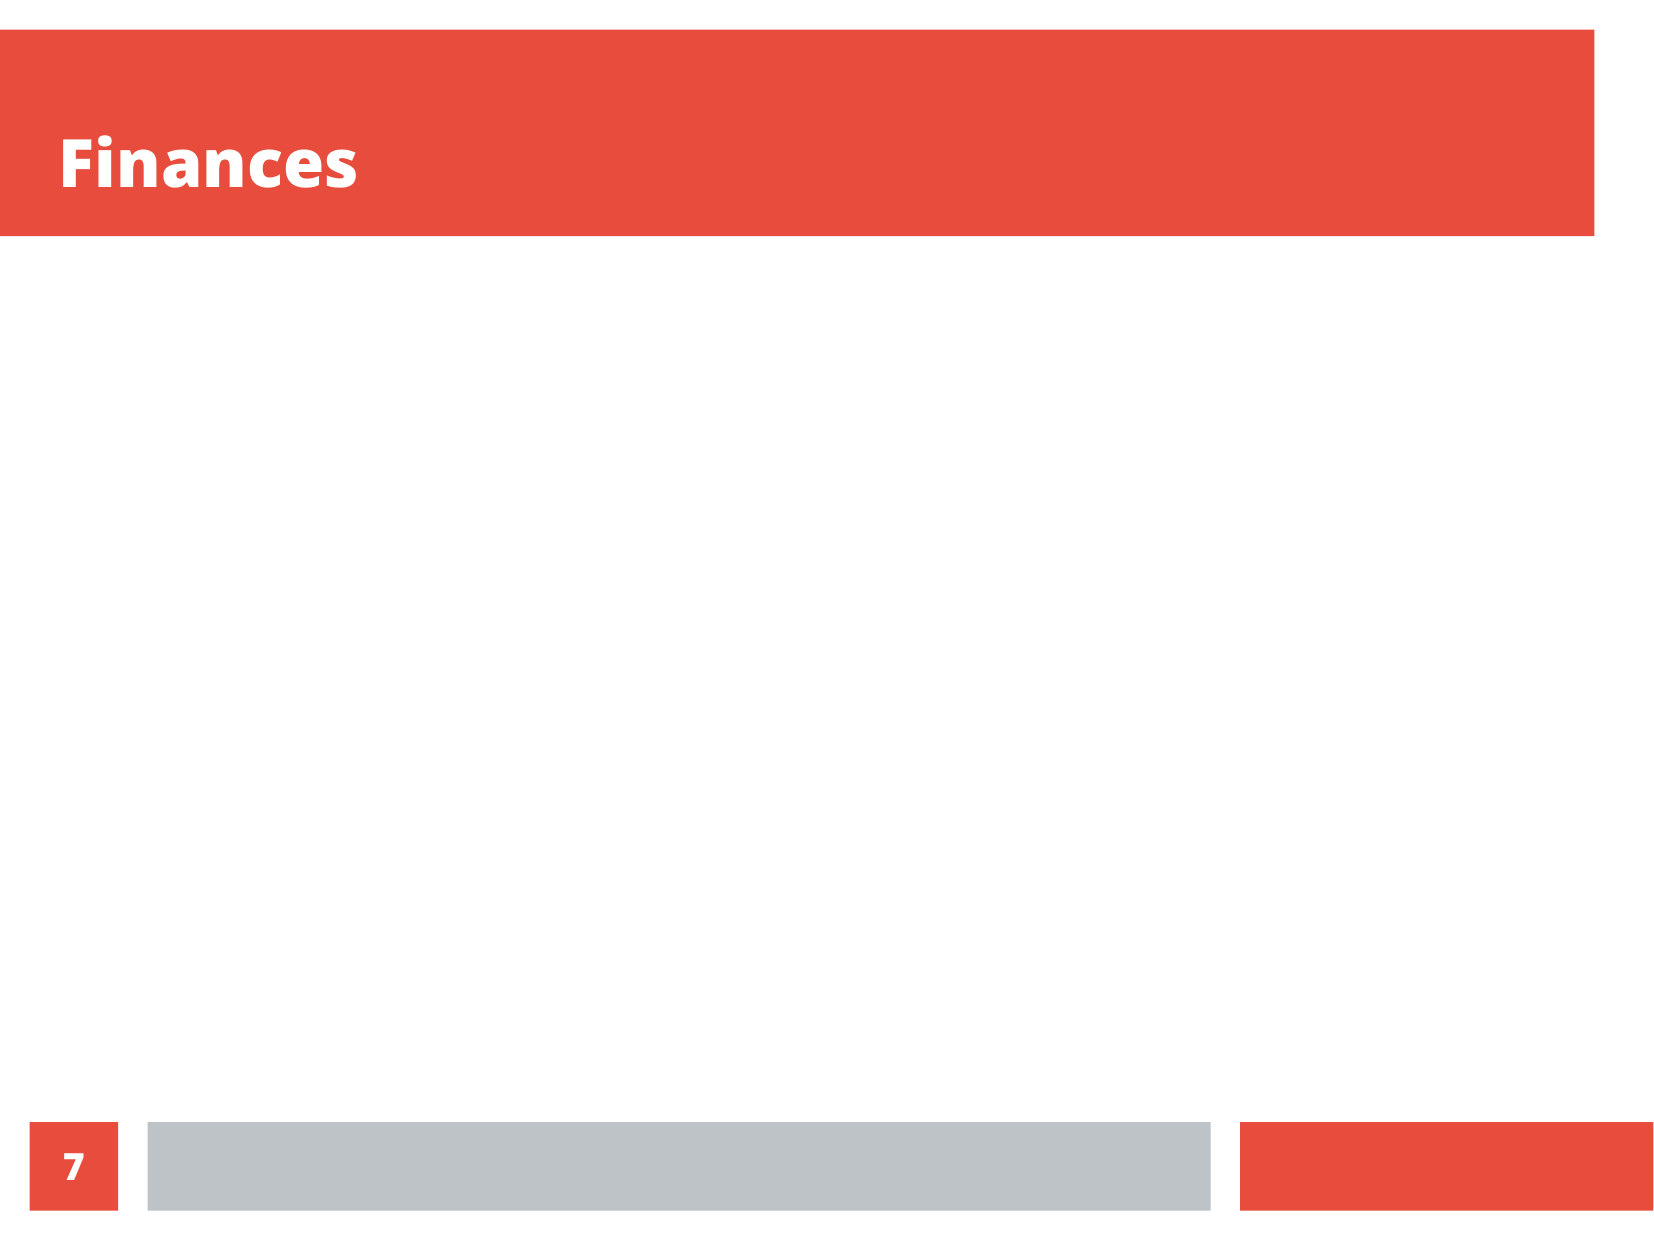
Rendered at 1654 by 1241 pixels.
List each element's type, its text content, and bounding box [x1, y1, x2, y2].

title Finances [59, 59, 1595, 207]
